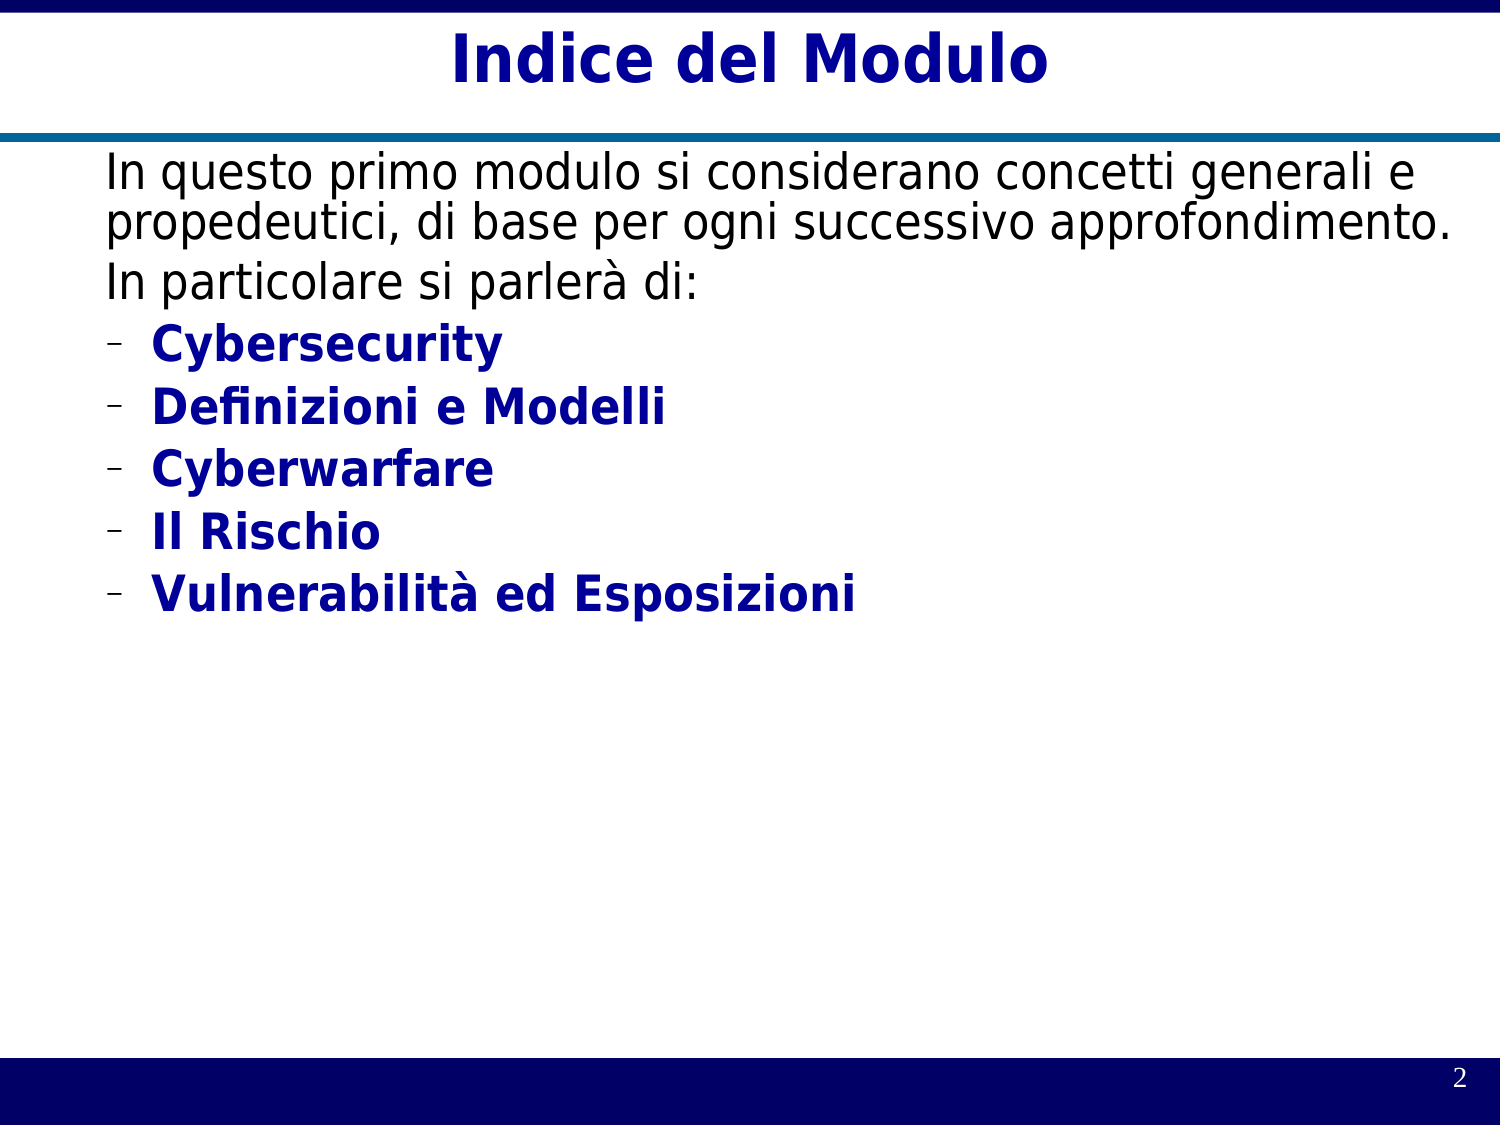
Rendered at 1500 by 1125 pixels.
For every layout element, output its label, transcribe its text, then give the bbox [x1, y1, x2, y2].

list In questo primo modulo si considerano concetti generali e propedeutici, di base per ogni successivo approfondimento. In particolare si parlerà di: Cybersecurity Definizioni e Modelli Cyberwarfare Il Rischio Vulnerabilità ed Esposizioni [30, 149, 1471, 1021]
title Indice del Modulo [30, 0, 1471, 126]
